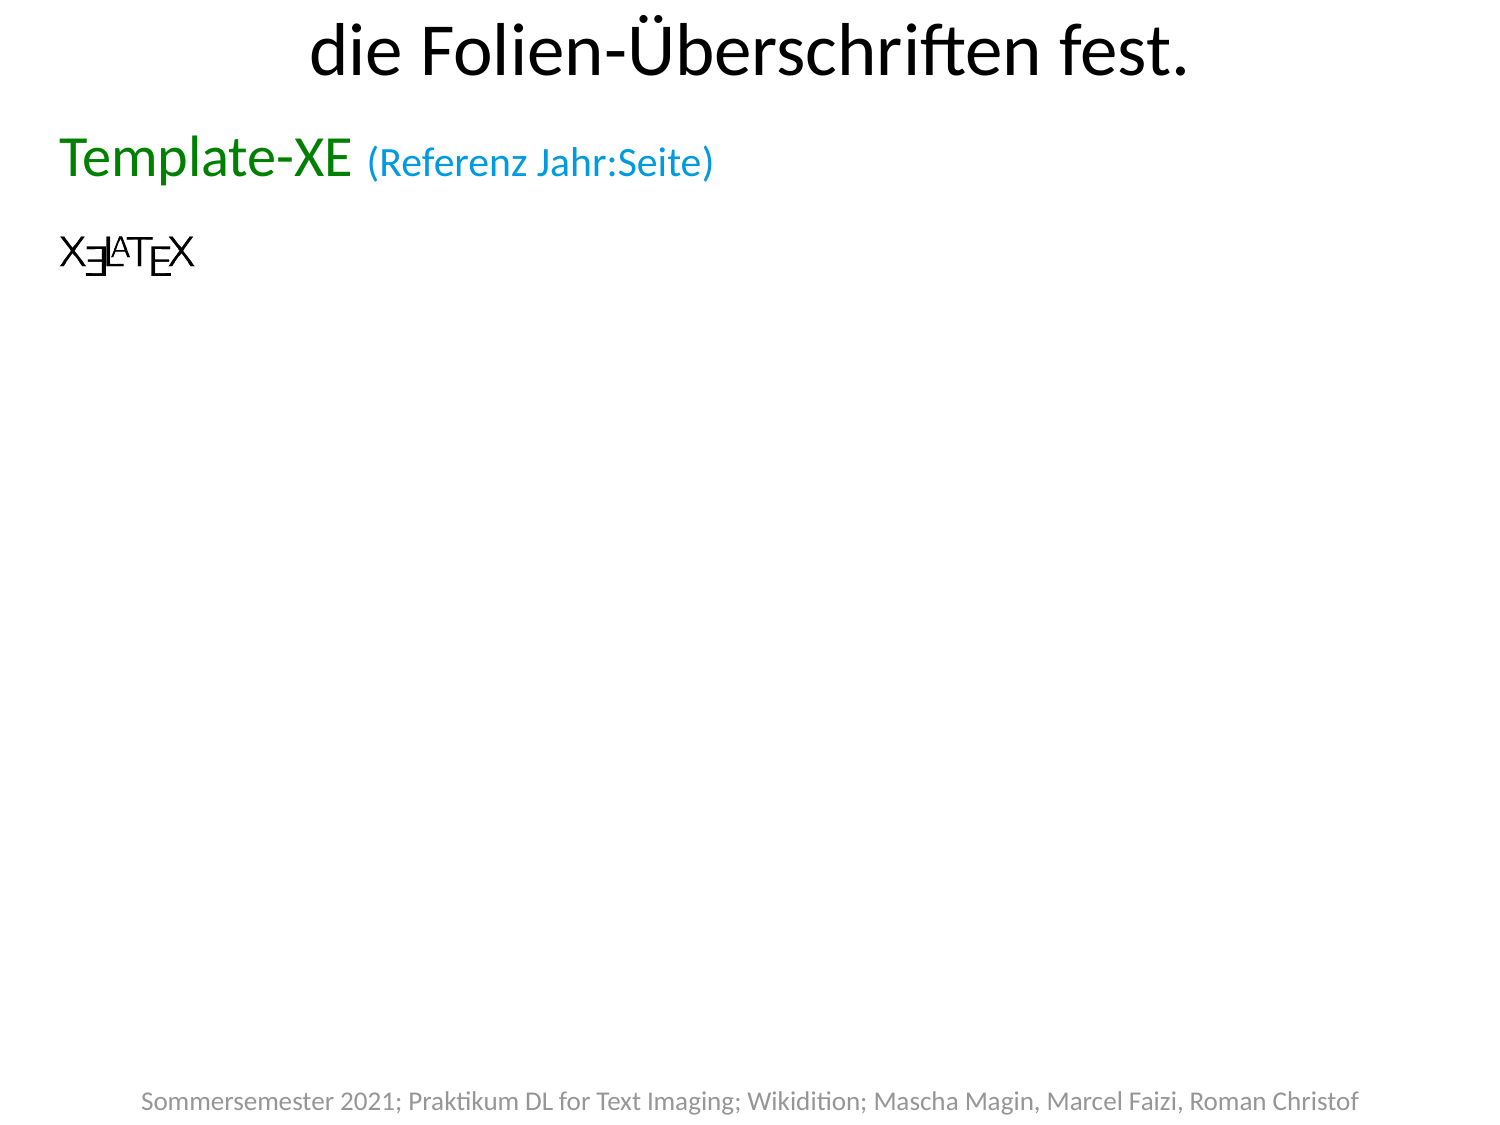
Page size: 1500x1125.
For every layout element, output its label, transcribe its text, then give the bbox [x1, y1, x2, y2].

title die Folien-Überschriften fest. [0, 0, 1500, 91]
list Template-XE (Referenz Jahr:Seite) [0, 118, 1500, 189]
picture [59, 236, 195, 276]
